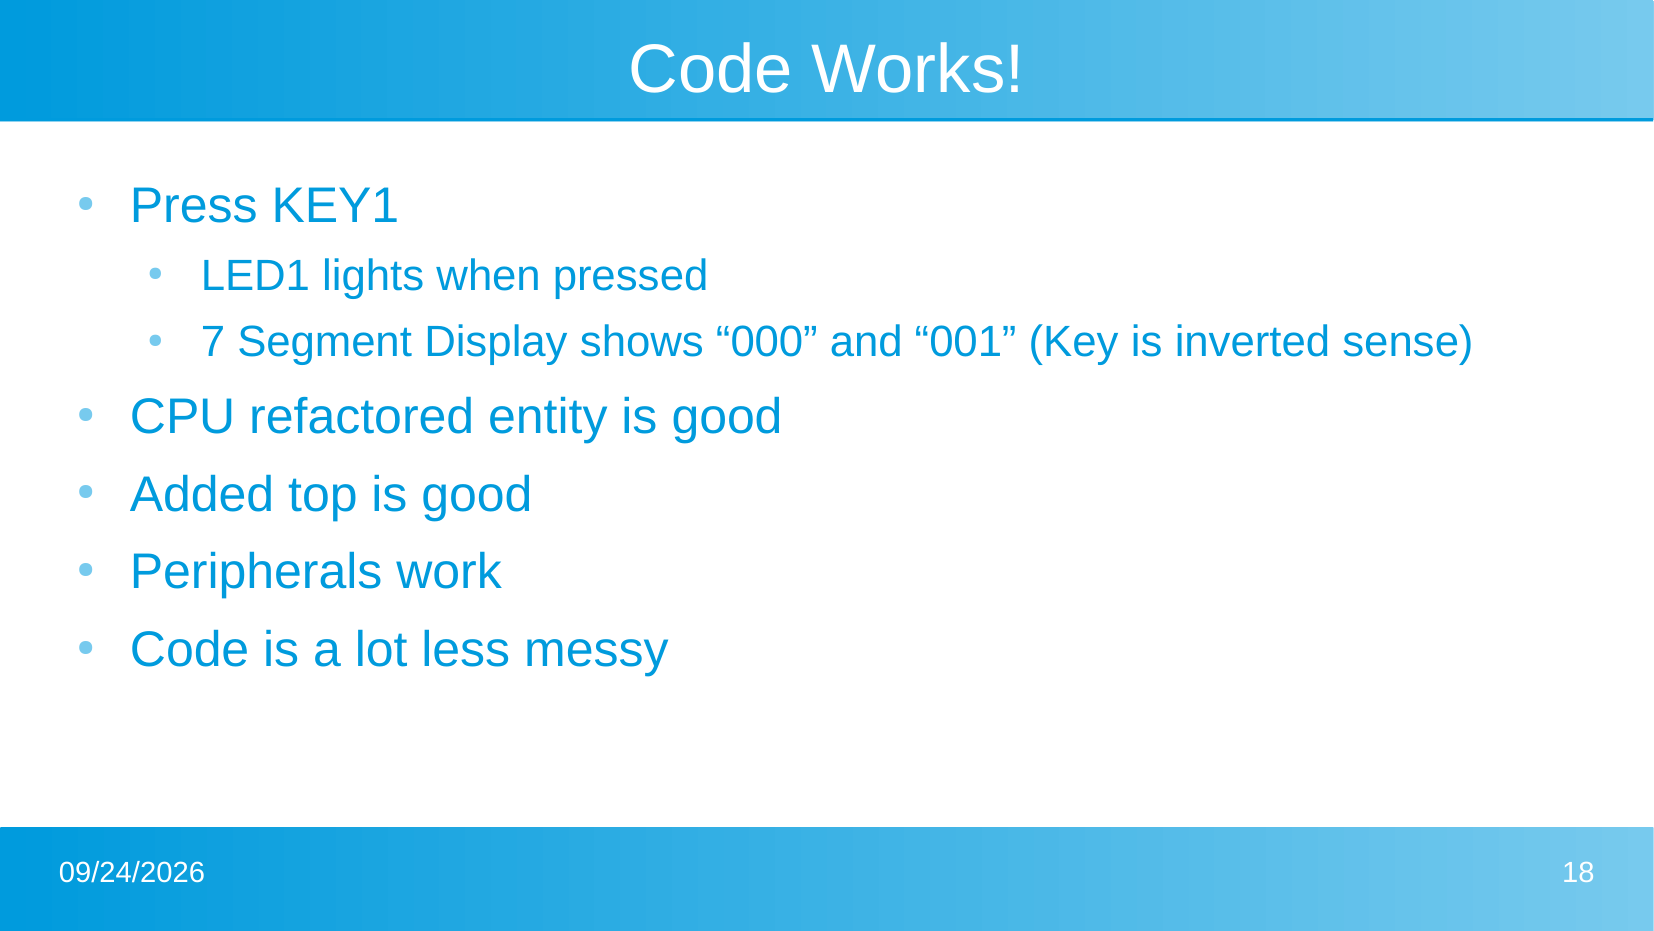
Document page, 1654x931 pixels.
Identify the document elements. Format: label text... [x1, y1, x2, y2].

list Press KEY1 LED1 lights when pressed 7 Segment Display shows “000” and “001” (Key is inverted sense) CPU refactored entity is good Added top is good Peripherals work Code is a lot less messy [59, 177, 1595, 768]
title Code Works! [59, 29, 1595, 108]
